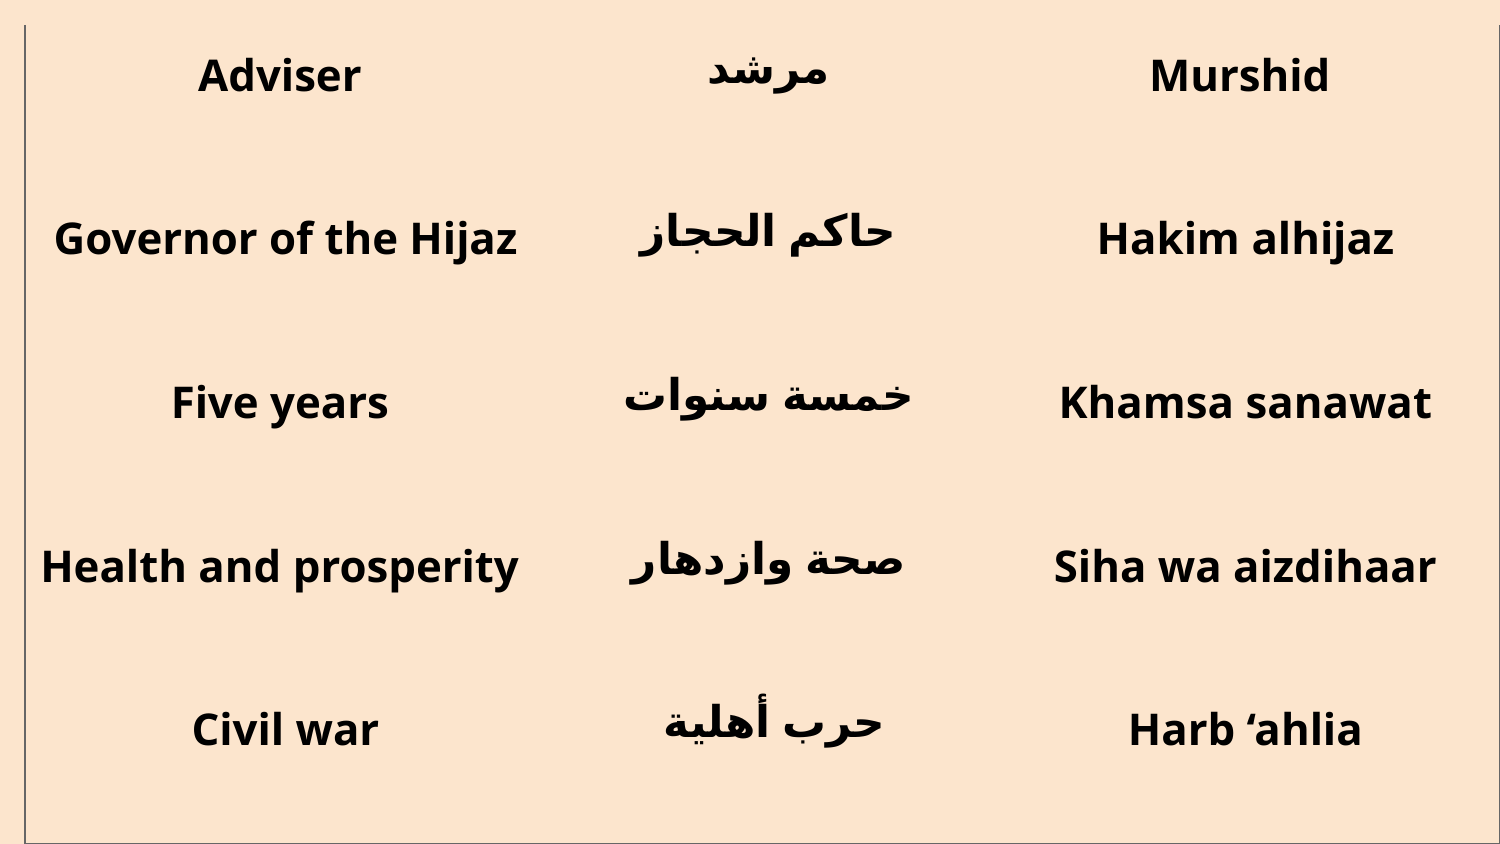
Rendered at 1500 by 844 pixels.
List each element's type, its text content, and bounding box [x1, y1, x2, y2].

table_cell Civil war [26, 680, 546, 843]
table_cell صحة وازدهار [546, 516, 991, 680]
table_cell Hakim alhijaz [991, 189, 1499, 352]
table_cell خمسة سنوات [546, 352, 991, 516]
table_header Murshid [991, 25, 1499, 189]
table_cell Siha wa aizdihaar [991, 516, 1499, 680]
table_cell حرب أهلية [546, 680, 991, 843]
table_cell Khamsa sanawat [991, 352, 1499, 516]
table_header Adviser [26, 25, 546, 189]
table_cell Harb ‘ahlia [991, 680, 1499, 843]
table_header مرشد [546, 25, 991, 189]
table_cell Five years [26, 352, 546, 516]
table_cell Health and prosperity [26, 516, 546, 680]
table_cell Governor of the Hijaz [26, 189, 546, 352]
table_cell حاكم الحجاز [546, 189, 991, 352]
